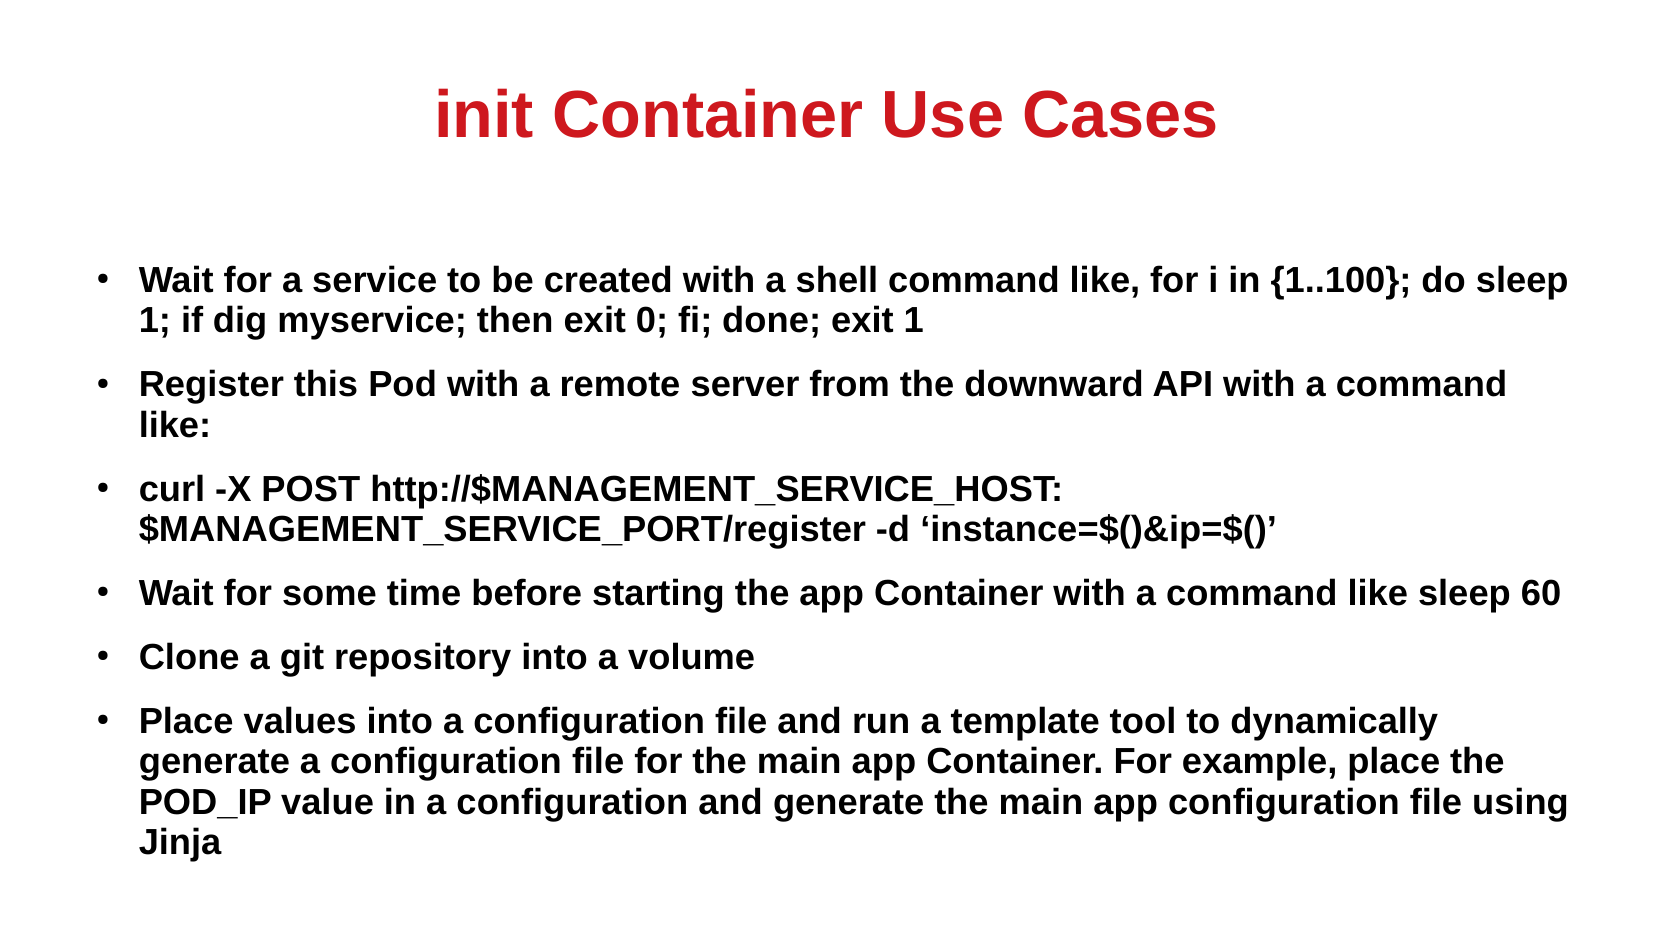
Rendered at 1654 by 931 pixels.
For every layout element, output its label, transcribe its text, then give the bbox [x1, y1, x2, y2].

list Wait for a service to be created with a shell command like, for i in {1..100}; do sleep 1; if dig myservice; then exit 0; fi; done; exit 1 Register this Pod with a remote server from the downward API with a command like: curl -X POST http://$MANAGEMENT_SERVICE_HOST:$MANAGEMENT_SERVICE_PORT/register -d ‘instance=$()&ip=$()’ Wait for some time before starting the app Container with a command like sleep 60 Clone a git repository into a volume Place values into a configuration file and run a template tool to dynamically generate a configuration file for the main app Container. For example, place the POD_IP value in a configuration and generate the main app configuration file using Jinja [82, 192, 1571, 871]
title init Container Use Cases [82, 37, 1571, 192]
